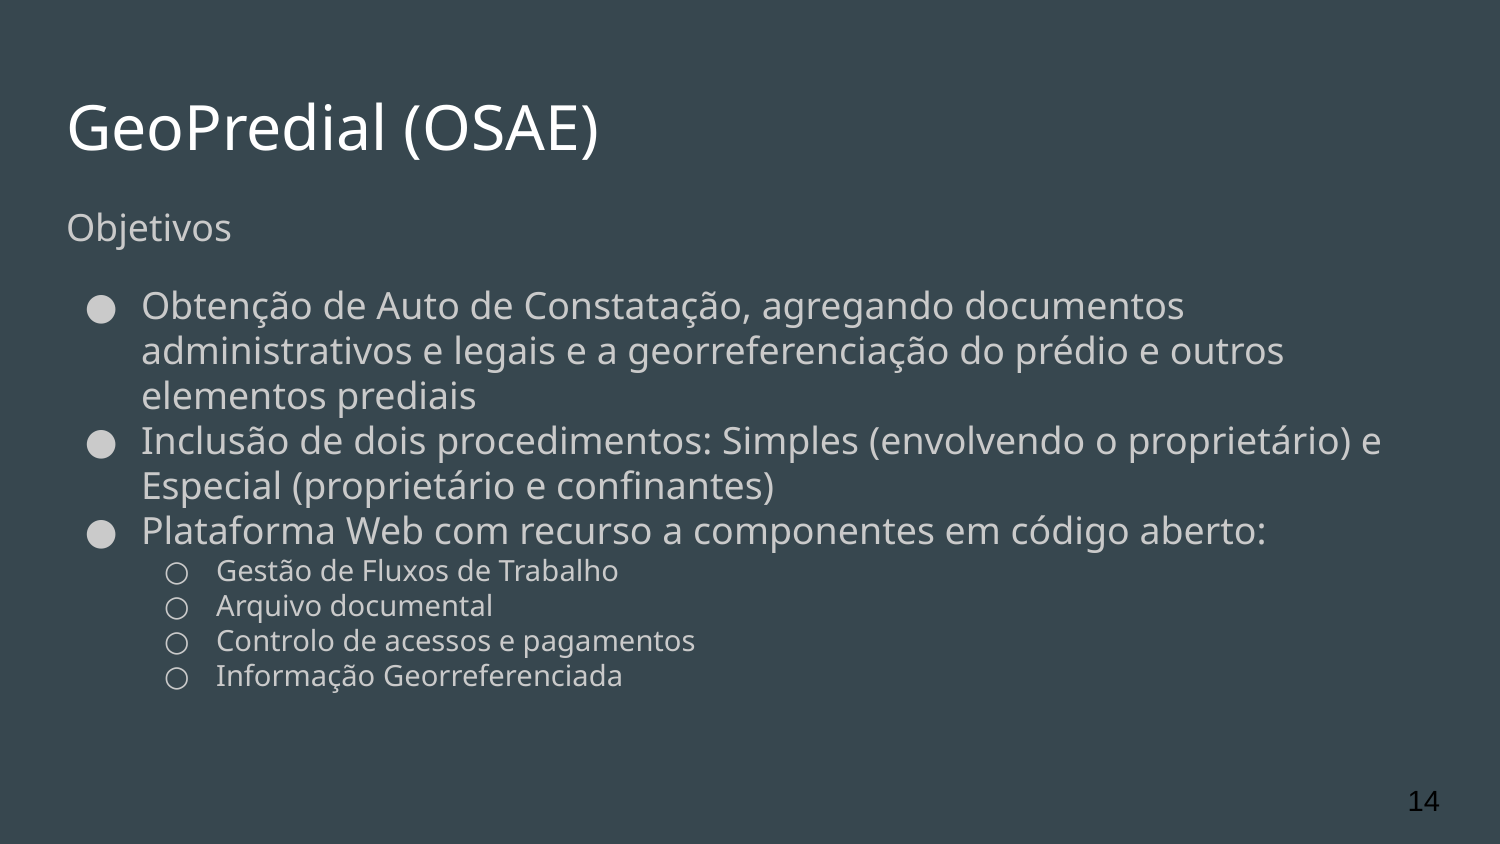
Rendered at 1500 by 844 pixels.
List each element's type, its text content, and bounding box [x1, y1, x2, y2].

slide_number <number> [1392, 767, 1483, 833]
list Objetivos Obtenção de Auto de Constatação, agregando documentos administrativos e legais e a georreferenciação do prédio e outros elementos prediais Inclusão de dois procedimentos: Simples (envolvendo o proprietário) e Especial (proprietário e confinantes) Plataforma Web com recurso a componentes em código aberto: Gestão de Fluxos de Trabalho Arquivo documental Controlo de acessos e pagamentos Informação Georreferenciada [51, 189, 1449, 750]
title GeoPredial (OSAE) [51, 72, 1449, 167]
